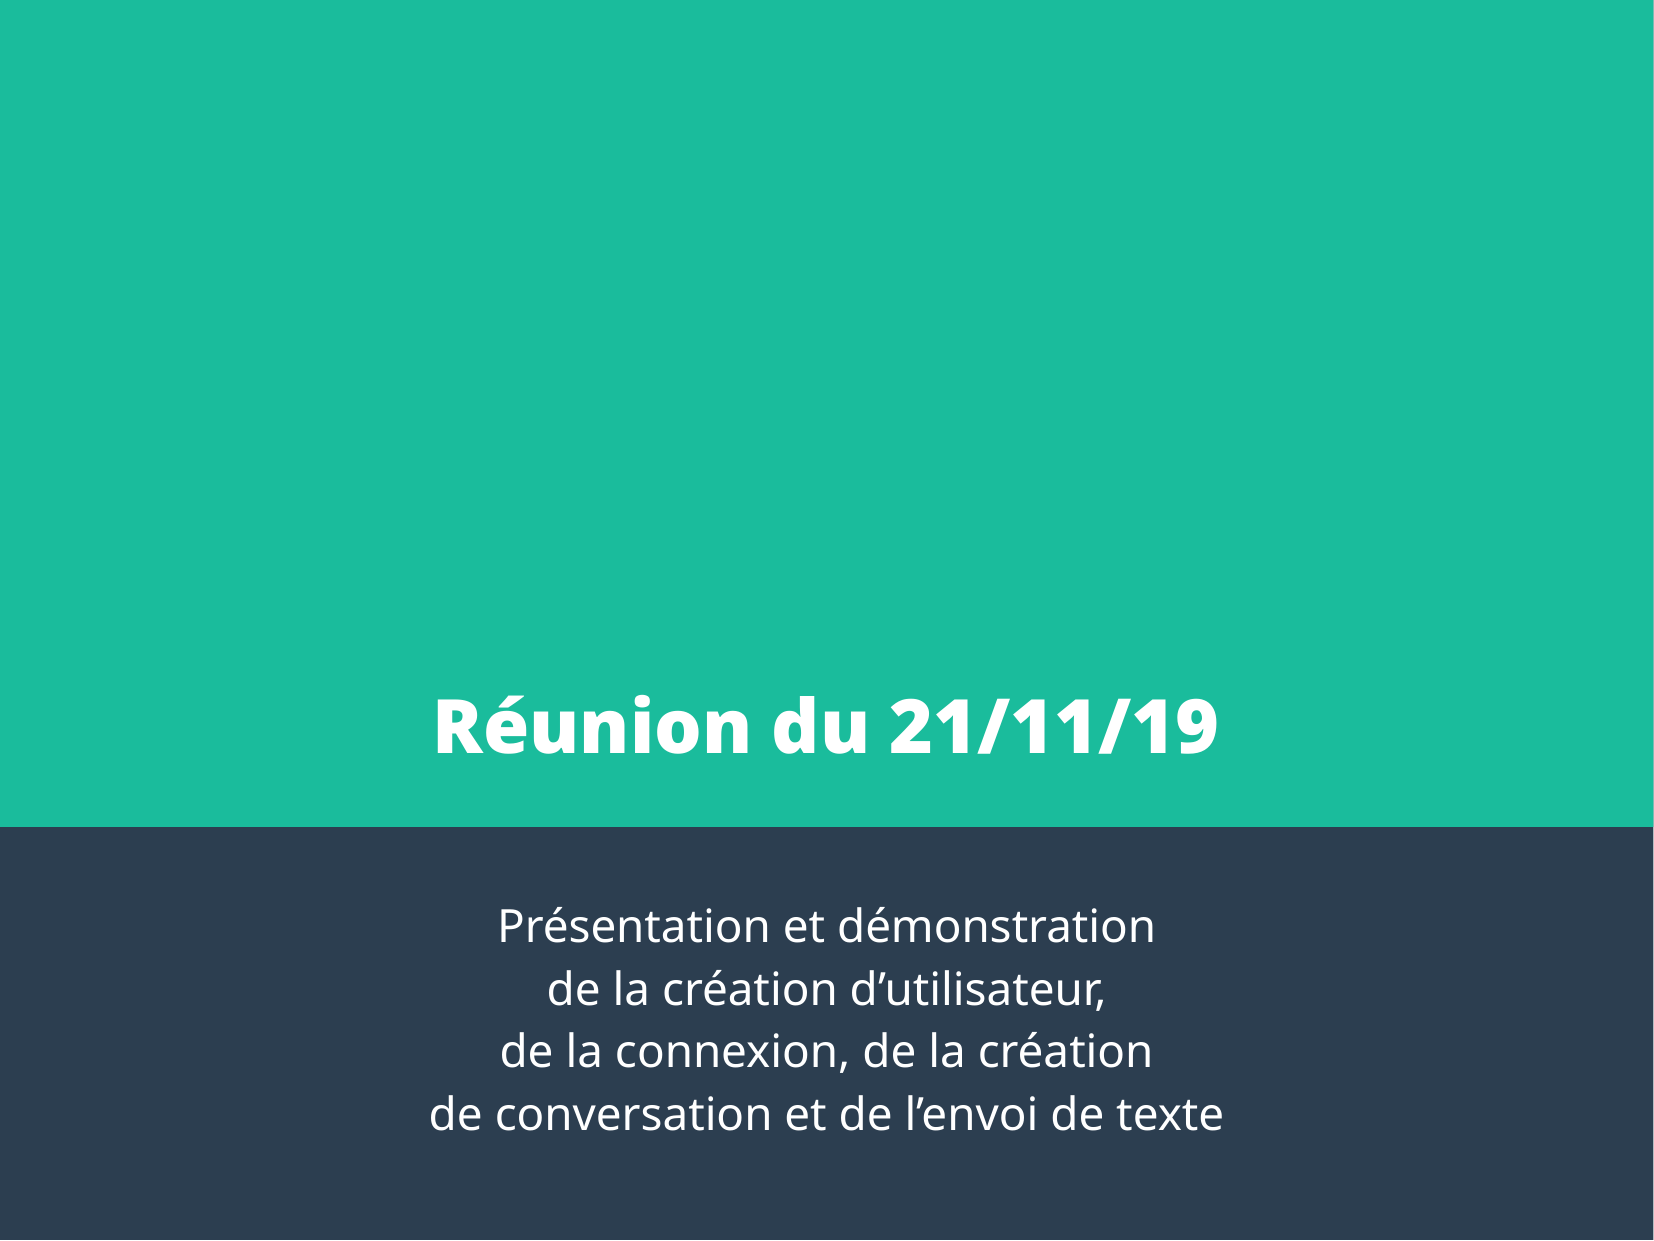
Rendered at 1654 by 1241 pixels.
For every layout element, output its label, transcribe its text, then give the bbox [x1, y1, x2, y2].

subtitle Présentation et démonstration de la création d’utilisateur, de la connexion, de la création de conversation et de l’envoi de texte [59, 856, 1595, 1182]
title Réunion du 21/11/19 [59, 618, 1595, 779]
